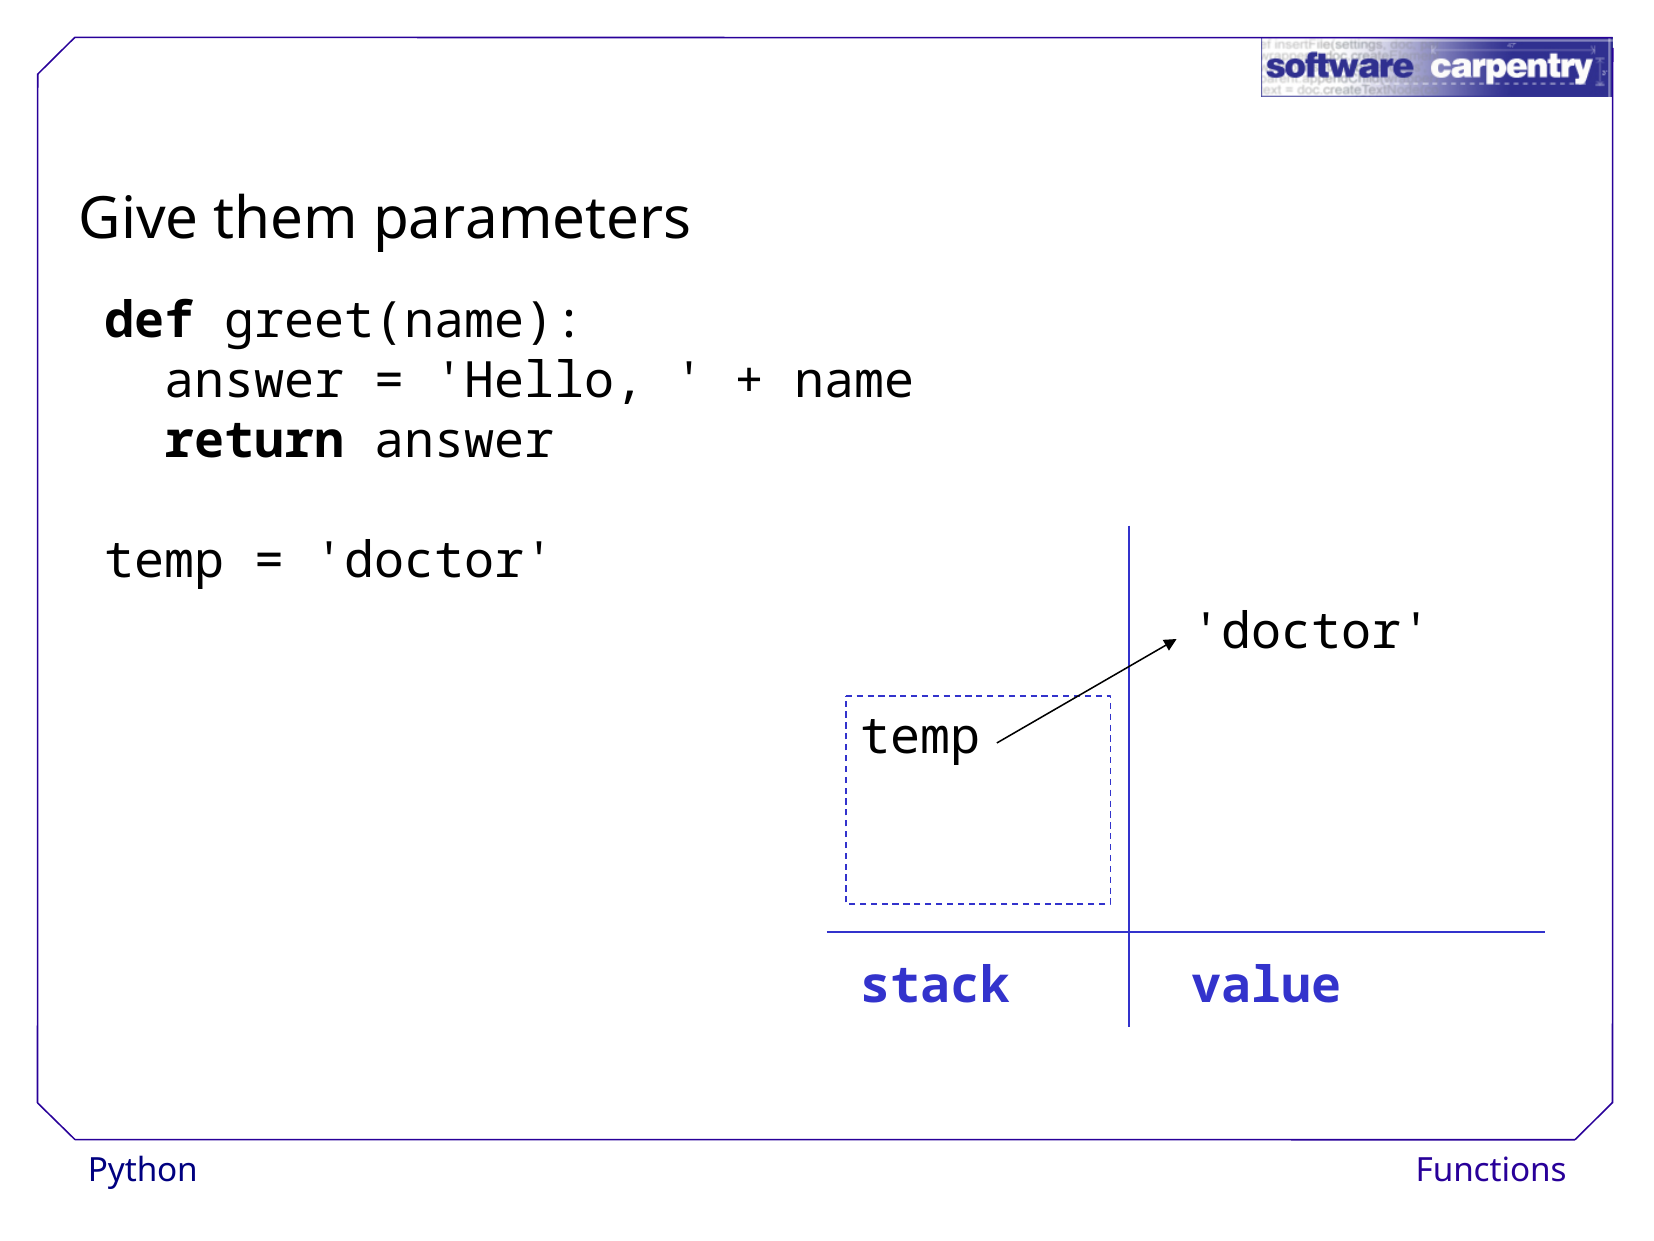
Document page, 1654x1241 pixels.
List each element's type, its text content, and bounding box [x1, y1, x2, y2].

text_box stack [845, 950, 1111, 1027]
picture [1261, 39, 1613, 97]
text_box temp [845, 695, 1111, 904]
text_box value [1176, 950, 1442, 1027]
text_box 'doctor' [1176, 591, 1583, 819]
text_box Give them parameters [63, 138, 857, 259]
text_box def greet(name): answer = 'Hello, ' + name return answer temp = 'doctor' [89, 279, 790, 734]
